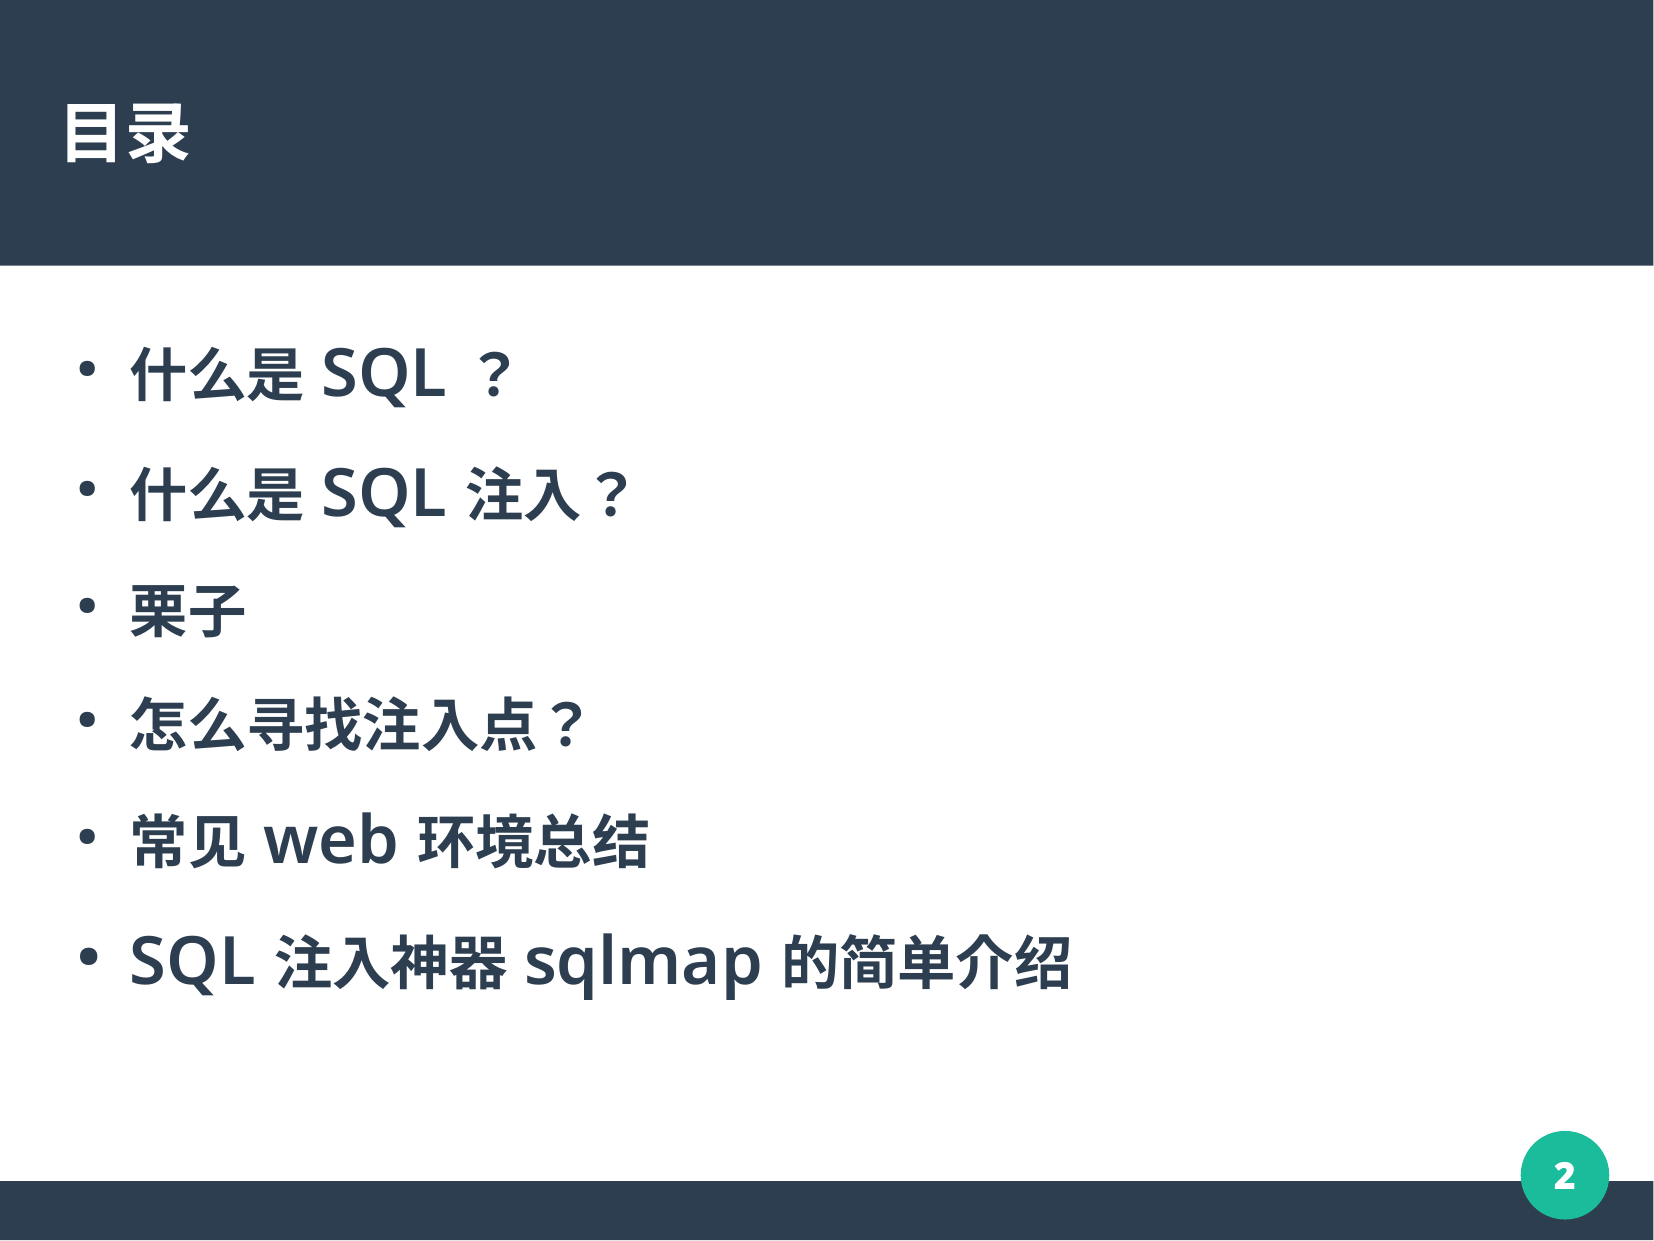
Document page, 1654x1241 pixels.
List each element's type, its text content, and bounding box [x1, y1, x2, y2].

list 什么是SQL？ 什么是SQL注入？ 栗子 怎么寻找注入点？ 常见web环境总结 SQL注入神器sqlmap的简单介绍 [59, 324, 1595, 1152]
title 目录 [59, 49, 1595, 207]
